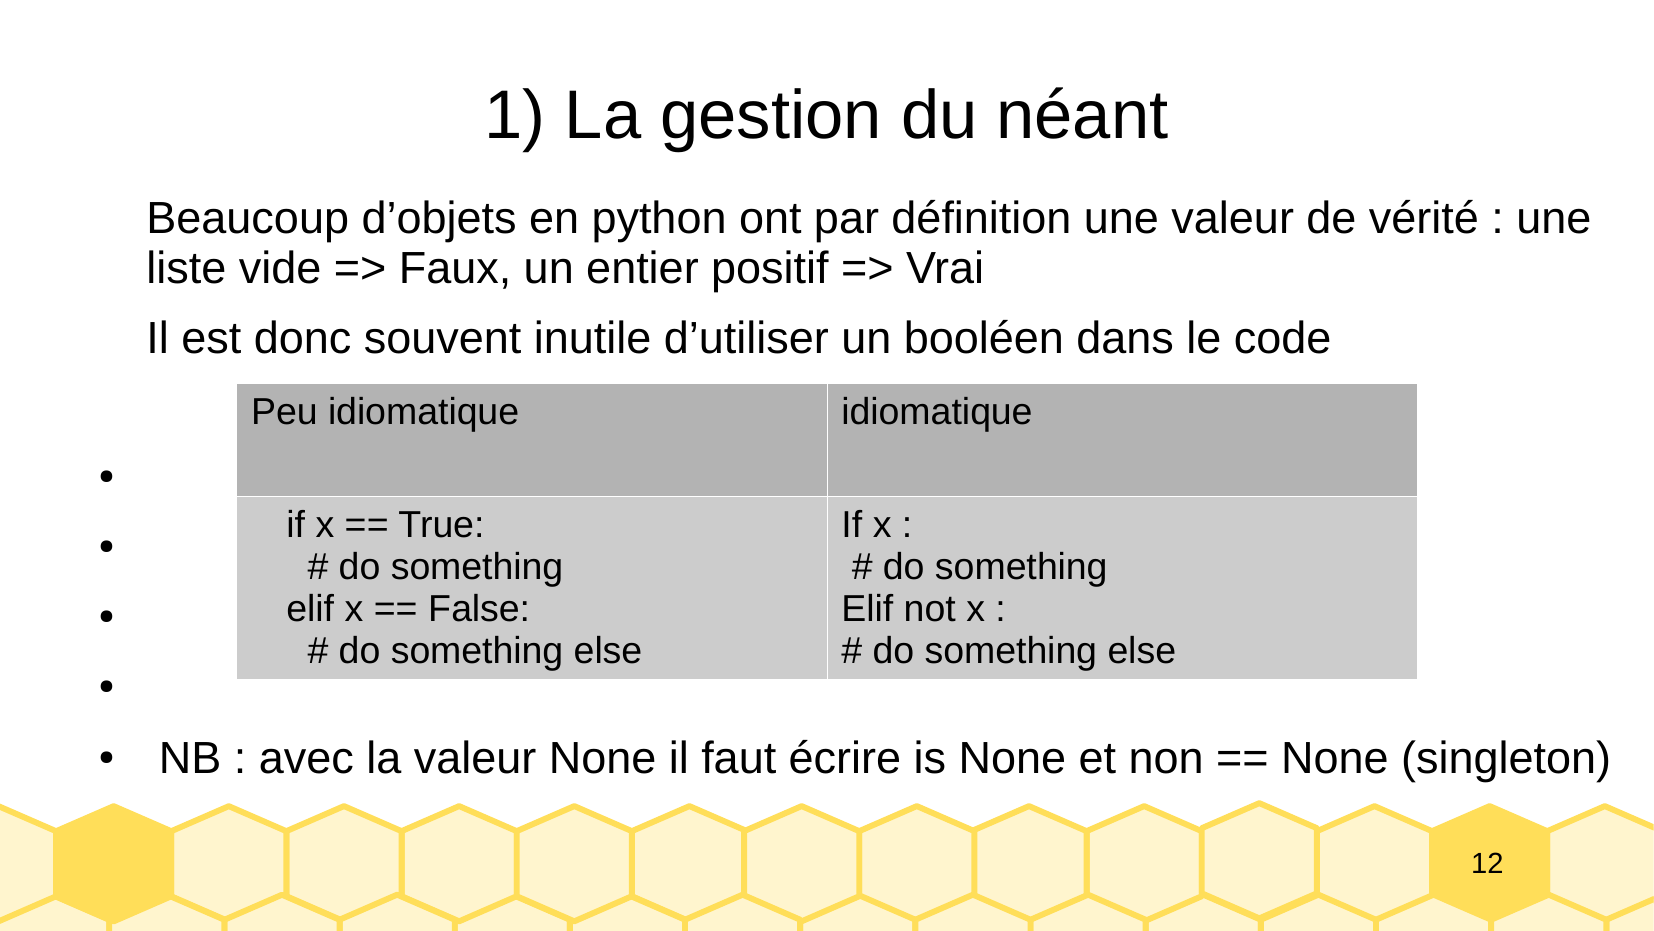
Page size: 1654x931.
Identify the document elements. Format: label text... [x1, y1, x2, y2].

title 1) La gestion du néant [82, 37, 1571, 192]
table_header idiomatique [828, 384, 1417, 496]
table_header Peu idiomatique [237, 384, 827, 496]
table_cell If x : # do something Elif not x : # do something else [828, 497, 1417, 679]
table_cell if x == True: # do something elif x == False: # do something else [237, 497, 827, 679]
list Beaucoup d’objets en python ont par définition une valeur de vérité : une liste vide => Faux, un entier positif => Vrai Il est donc souvent inutile d’utiliser un booléen dans le code NB : avec la valeur None il faut écrire is None et non == None (singleton) [82, 192, 1654, 857]
